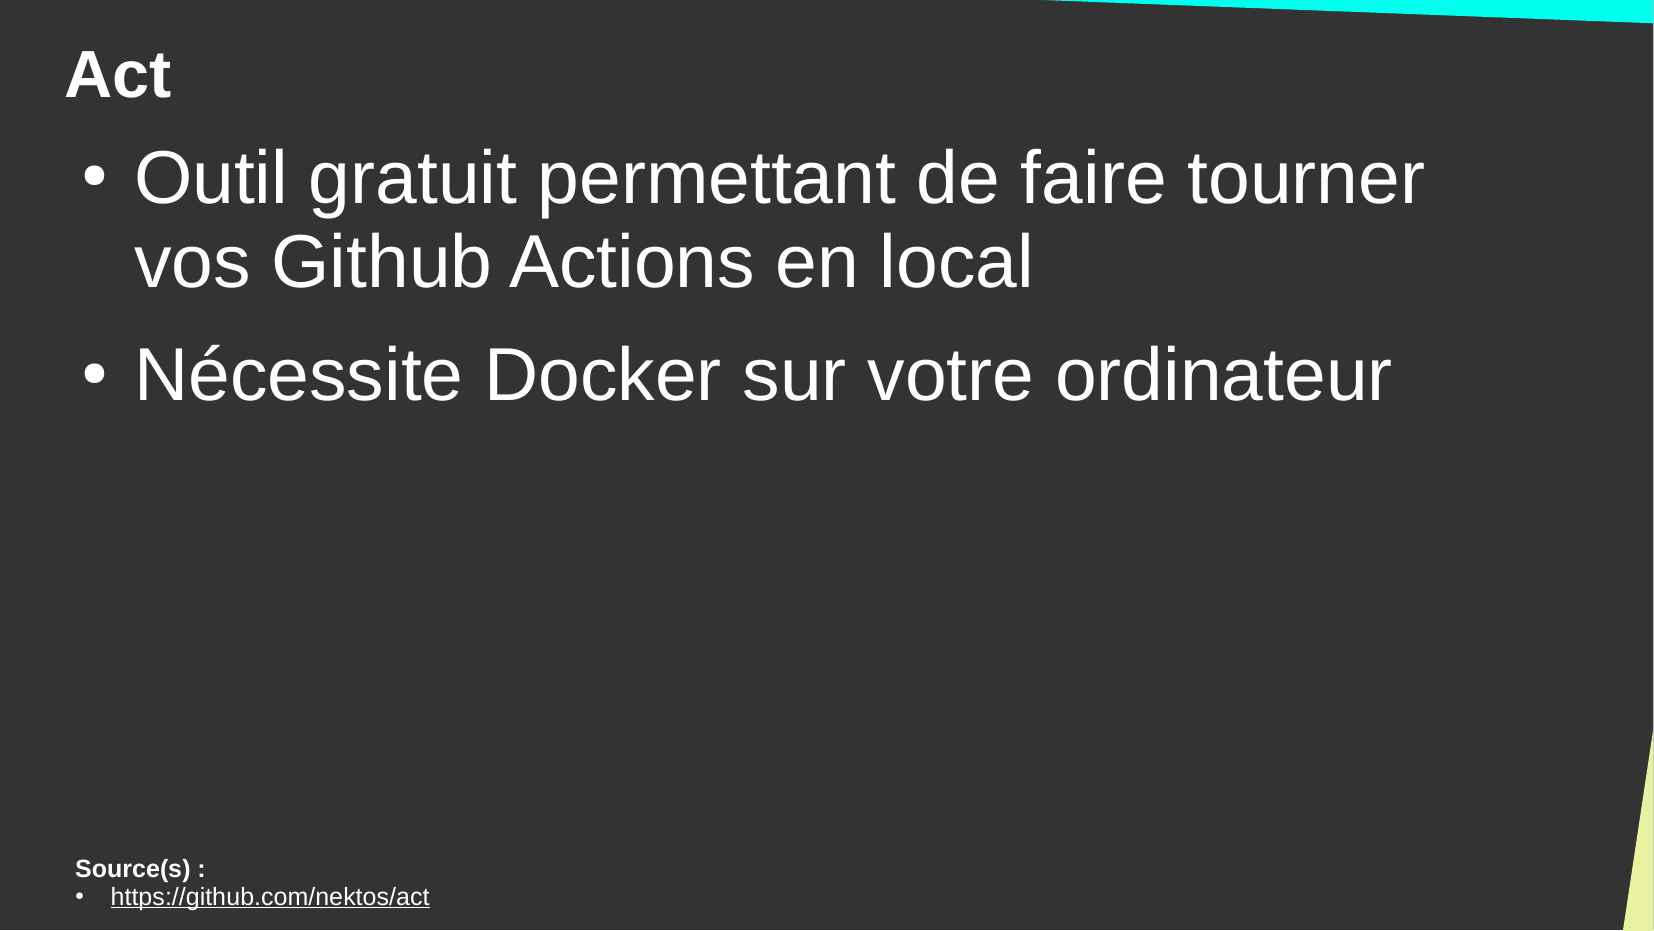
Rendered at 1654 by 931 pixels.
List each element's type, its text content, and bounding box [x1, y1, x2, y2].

list Outil gratuit permettant de faire tourner vos Github Actions en local Nécessite Docker sur votre ordinateur [63, 135, 1542, 556]
text_box [1622, 724, 1654, 931]
text_box Source(s) : https://github.com/nektos/act [60, 809, 1546, 919]
text_box [1042, 0, 1654, 24]
title Act [64, 37, 1105, 119]
